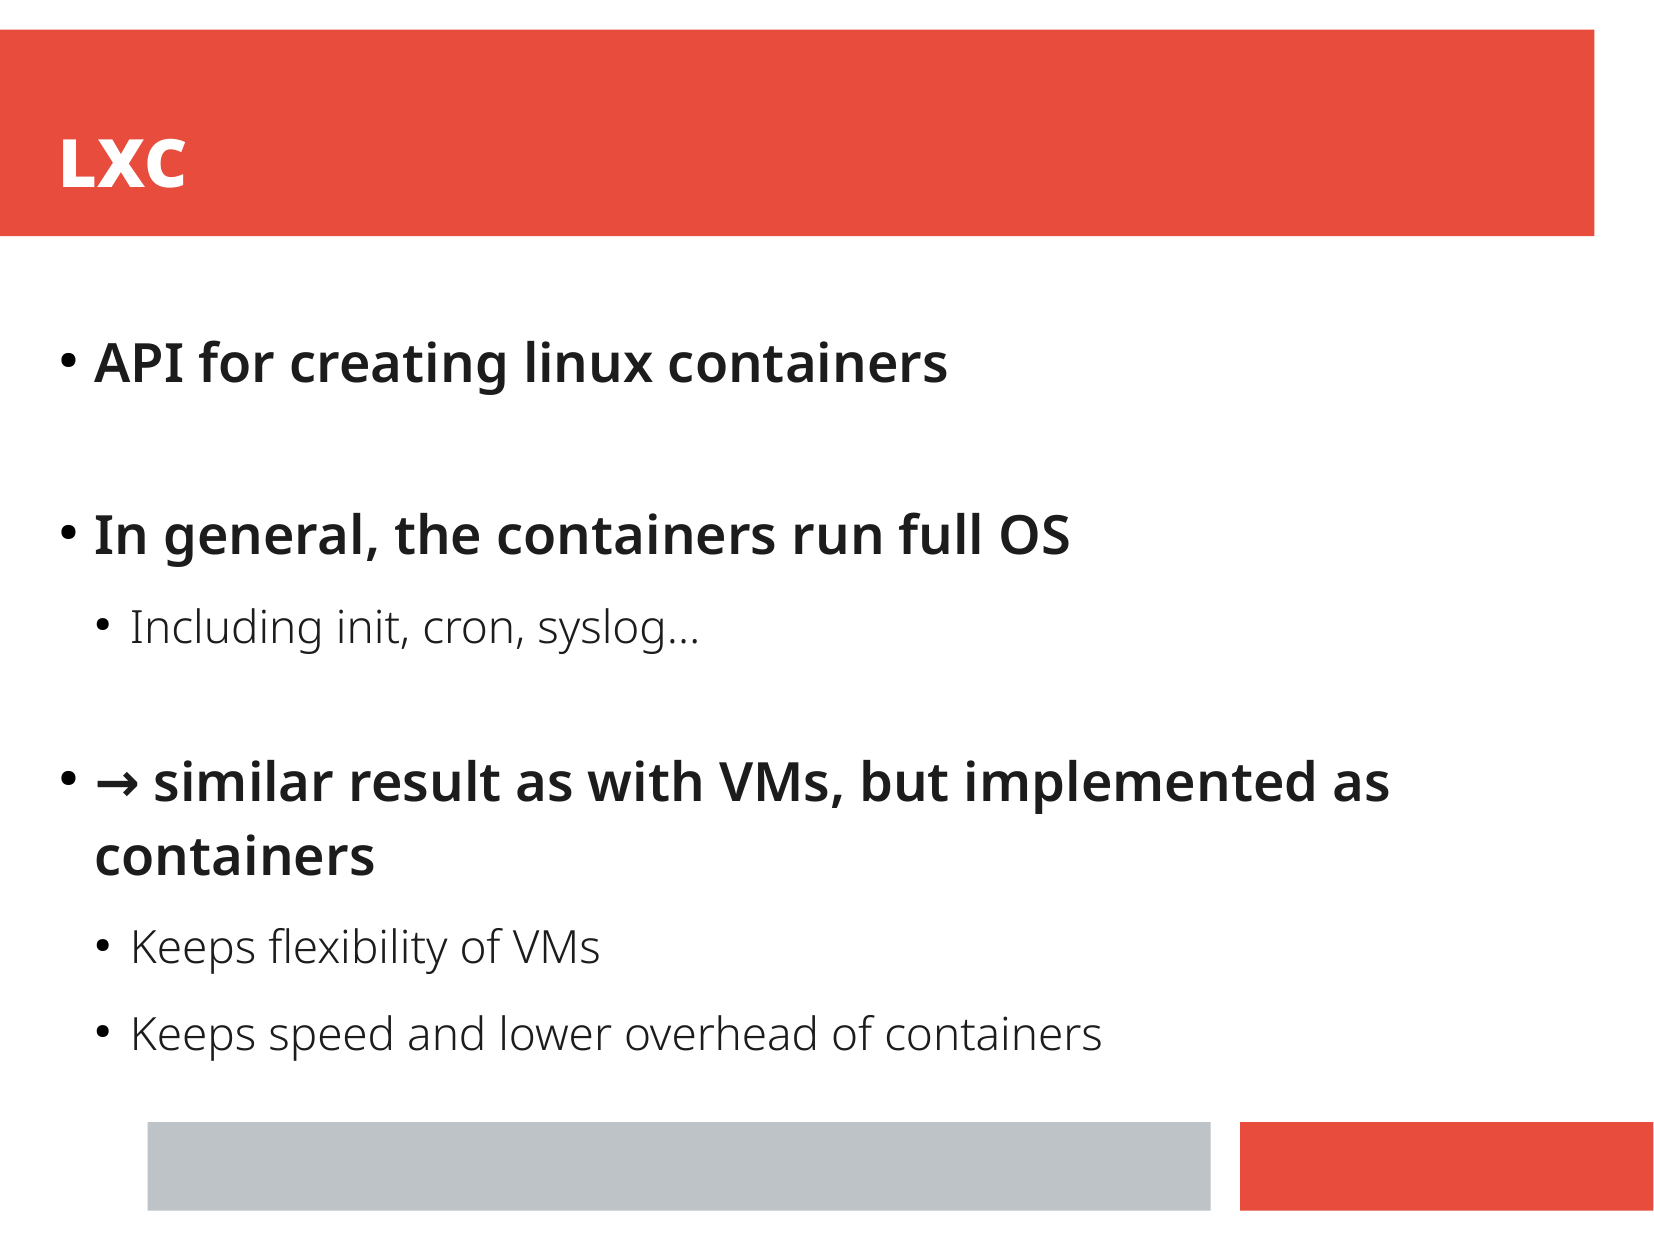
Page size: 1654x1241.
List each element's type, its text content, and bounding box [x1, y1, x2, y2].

title LXC [59, 59, 1595, 207]
list API for creating linux containers In general, the containers run full OS Including init, cron, syslog… → similar result as with VMs, but implemented as containers Keeps flexibility of VMs Keeps speed and lower overhead of containers [59, 324, 1565, 1093]
